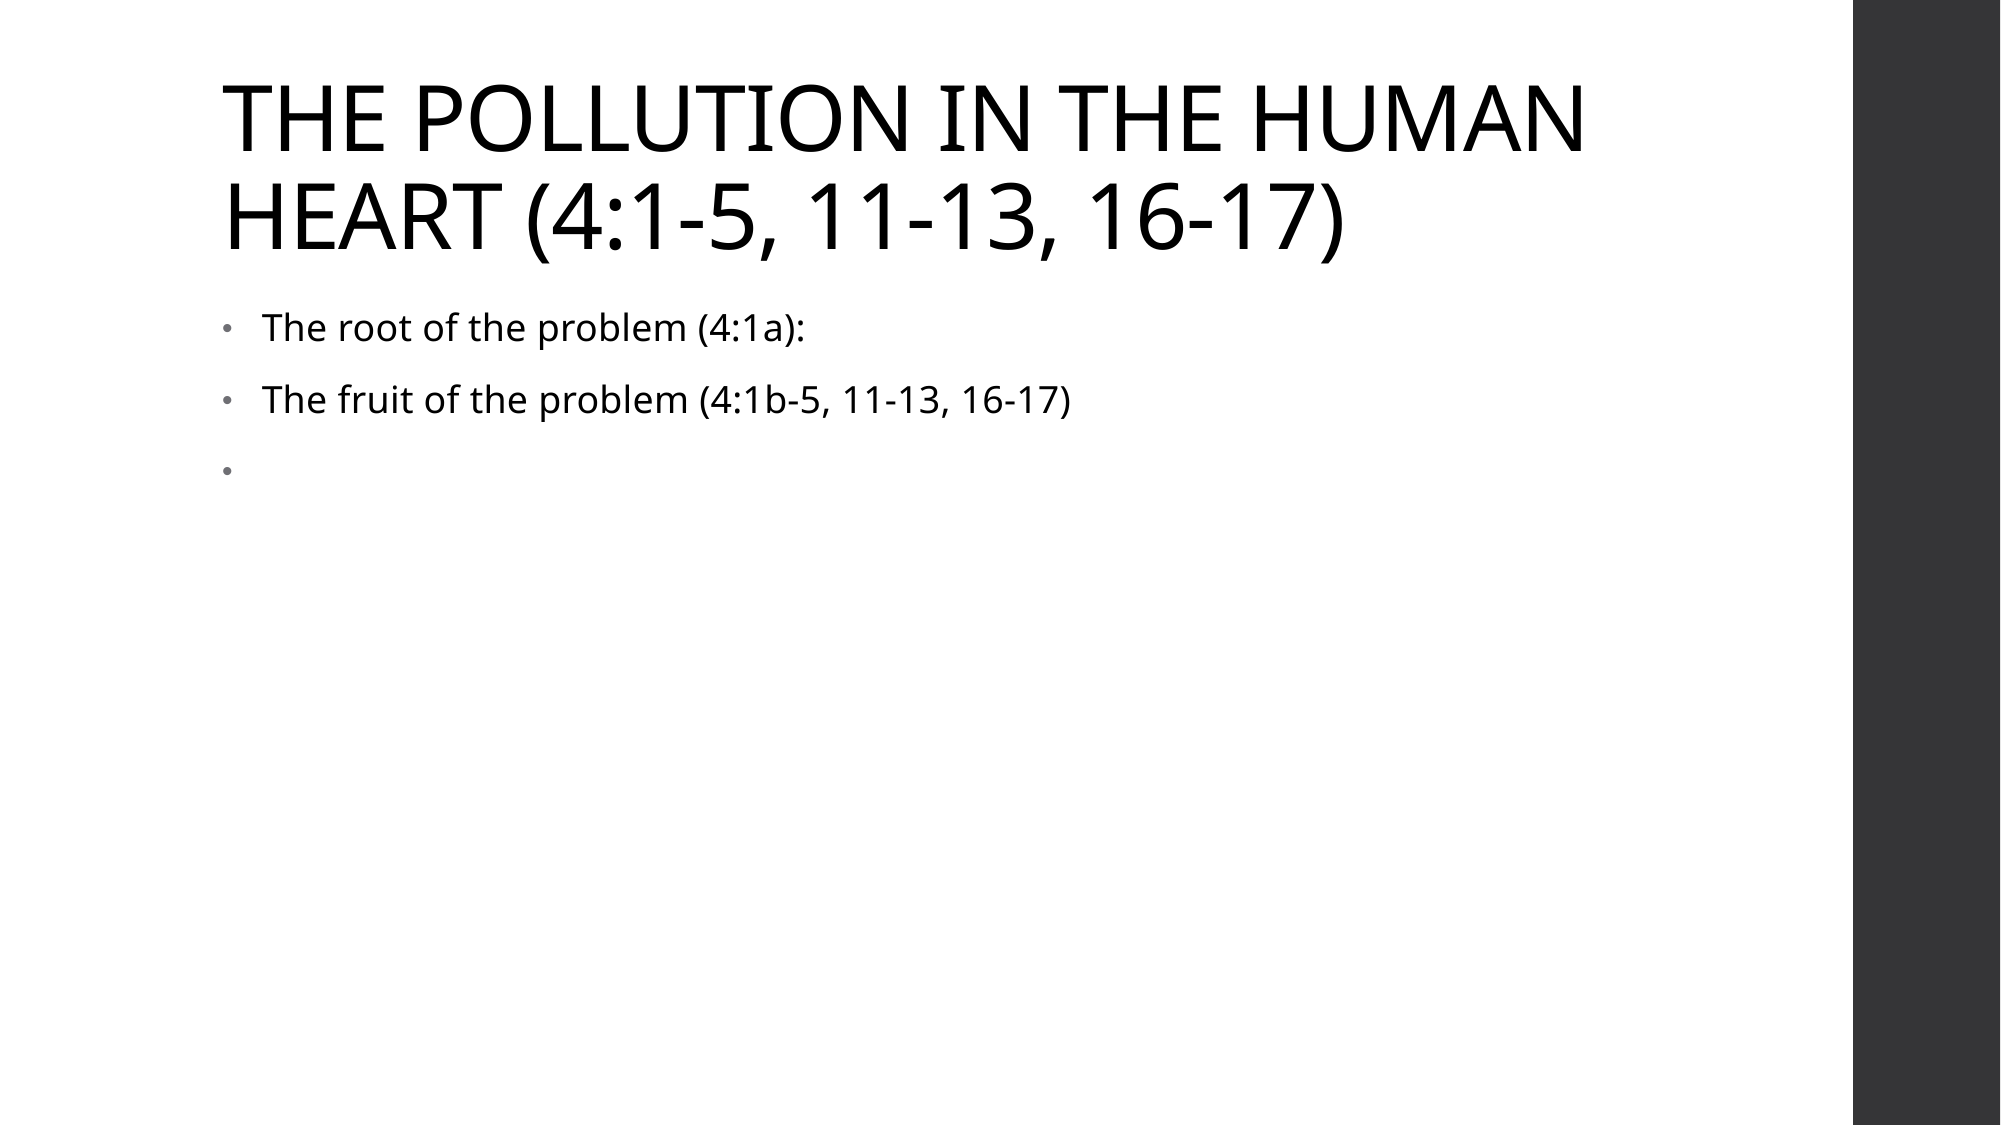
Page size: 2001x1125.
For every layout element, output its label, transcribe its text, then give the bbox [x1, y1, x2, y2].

title THE POLLUTION IN THE HUMAN HEART (4:1-5, 11-13, 16-17) [206, 60, 1797, 278]
list The root of the problem (4:1a): The fruit of the problem (4:1b-5, 11-13, 16-17) [206, 299, 1617, 1014]
